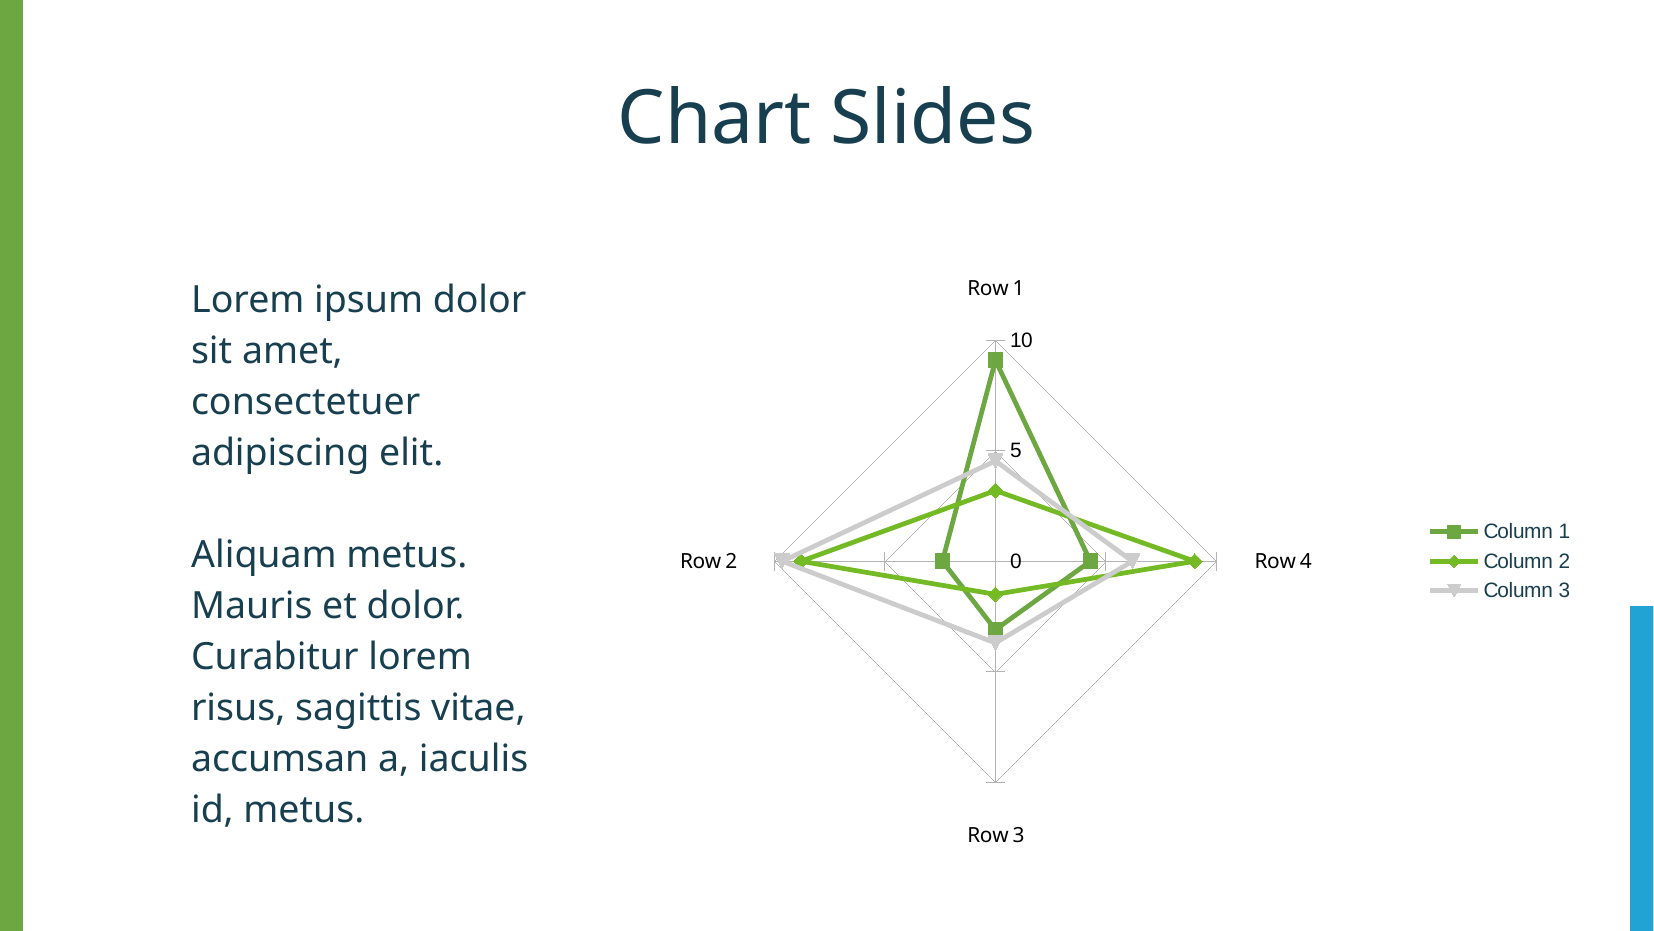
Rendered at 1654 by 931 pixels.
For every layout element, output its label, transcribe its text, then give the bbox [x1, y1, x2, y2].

text_box Lorem ipsum dolor sit amet, consectetuer adipiscing elit. Aliquam metus. Mauris et dolor. Curabitur lorem risus, sagittis vitae, accumsan a, iaculis id, metus. [120, 240, 554, 867]
chart [567, 262, 1589, 861]
title Chart Slides [82, 37, 1571, 193]
